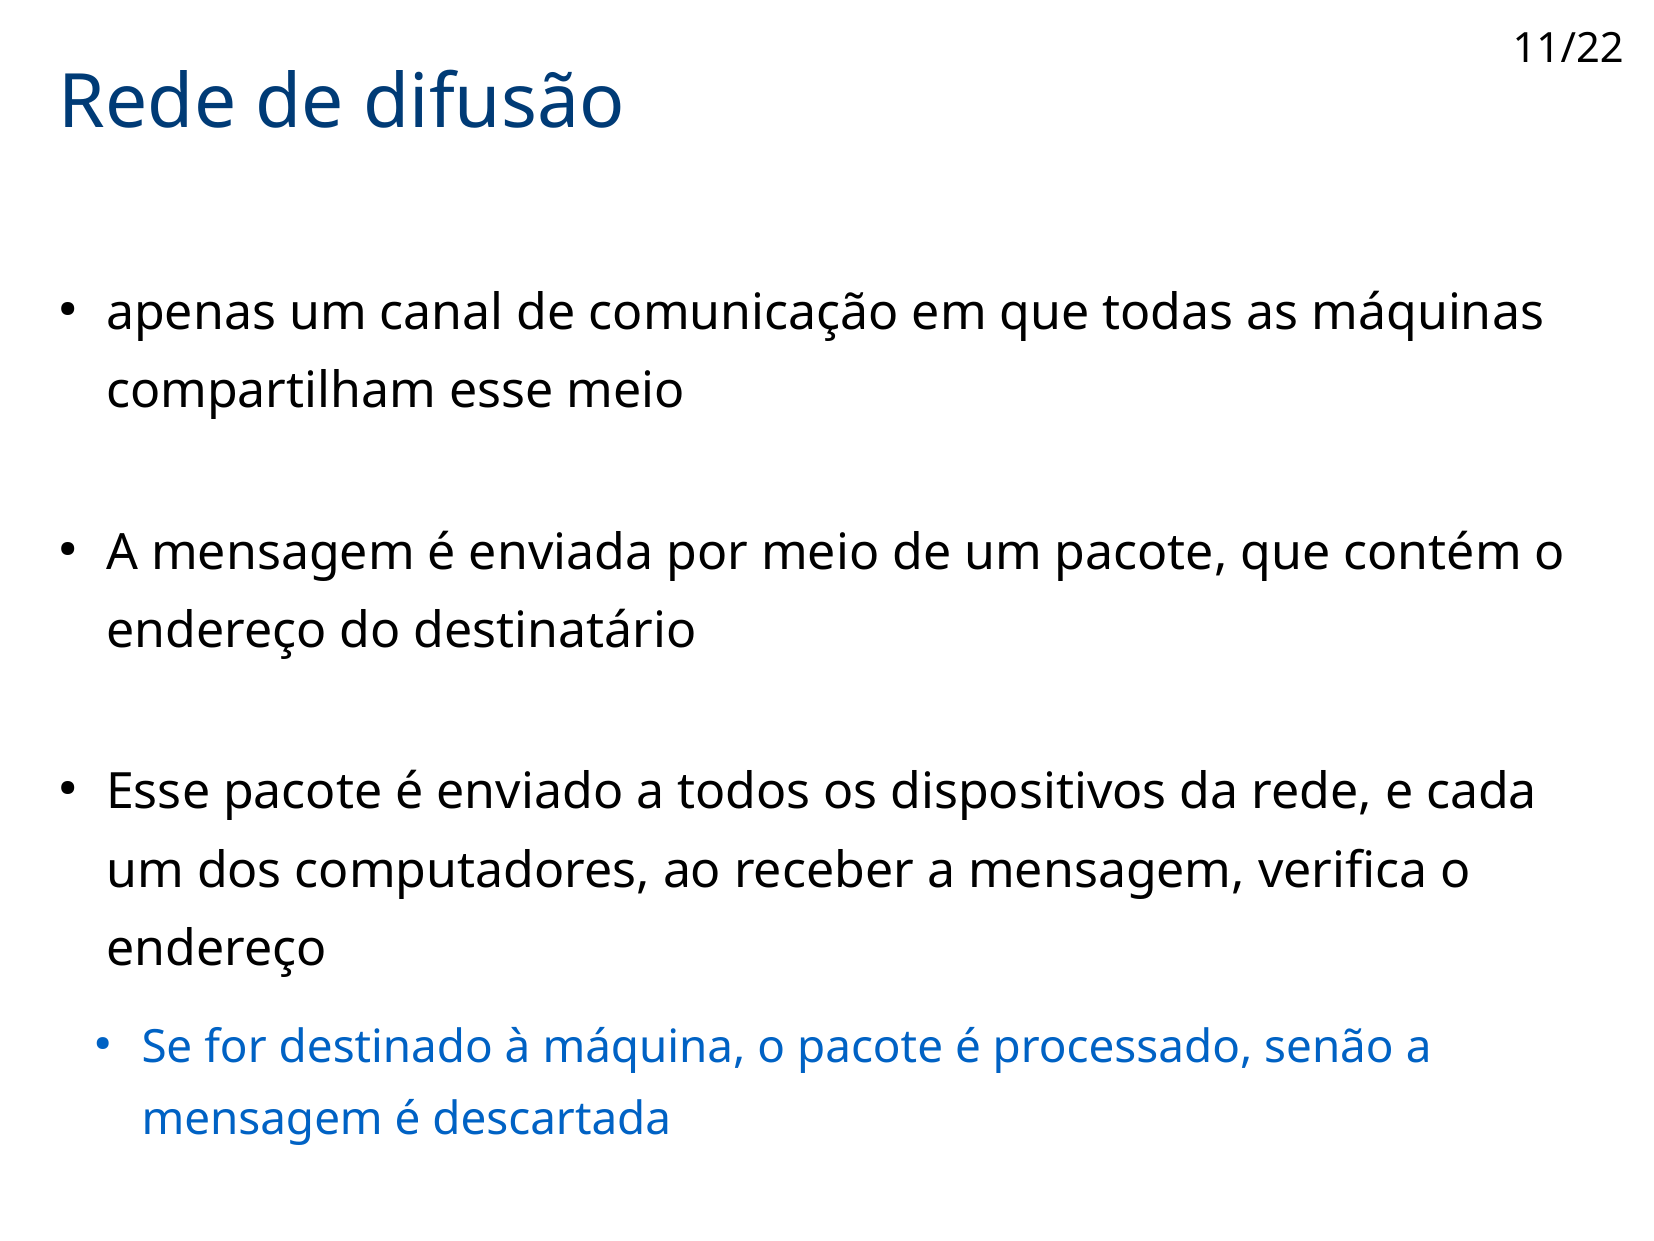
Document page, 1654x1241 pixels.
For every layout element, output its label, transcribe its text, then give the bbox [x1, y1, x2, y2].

title Rede de difusão [59, 47, 1625, 166]
list apenas um canal de comunicação em que todas as máquinas compartilham esse meio A mensagem é enviada por meio de um pacote, que contém o endereço do destinatário Esse pacote é enviado a todos os dispositivos da rede, e cada um dos computadores, ao receber a mensagem, verifica o endereço Se for destinado à máquina, o pacote é processado, senão a mensagem é descartada [59, 265, 1625, 1211]
